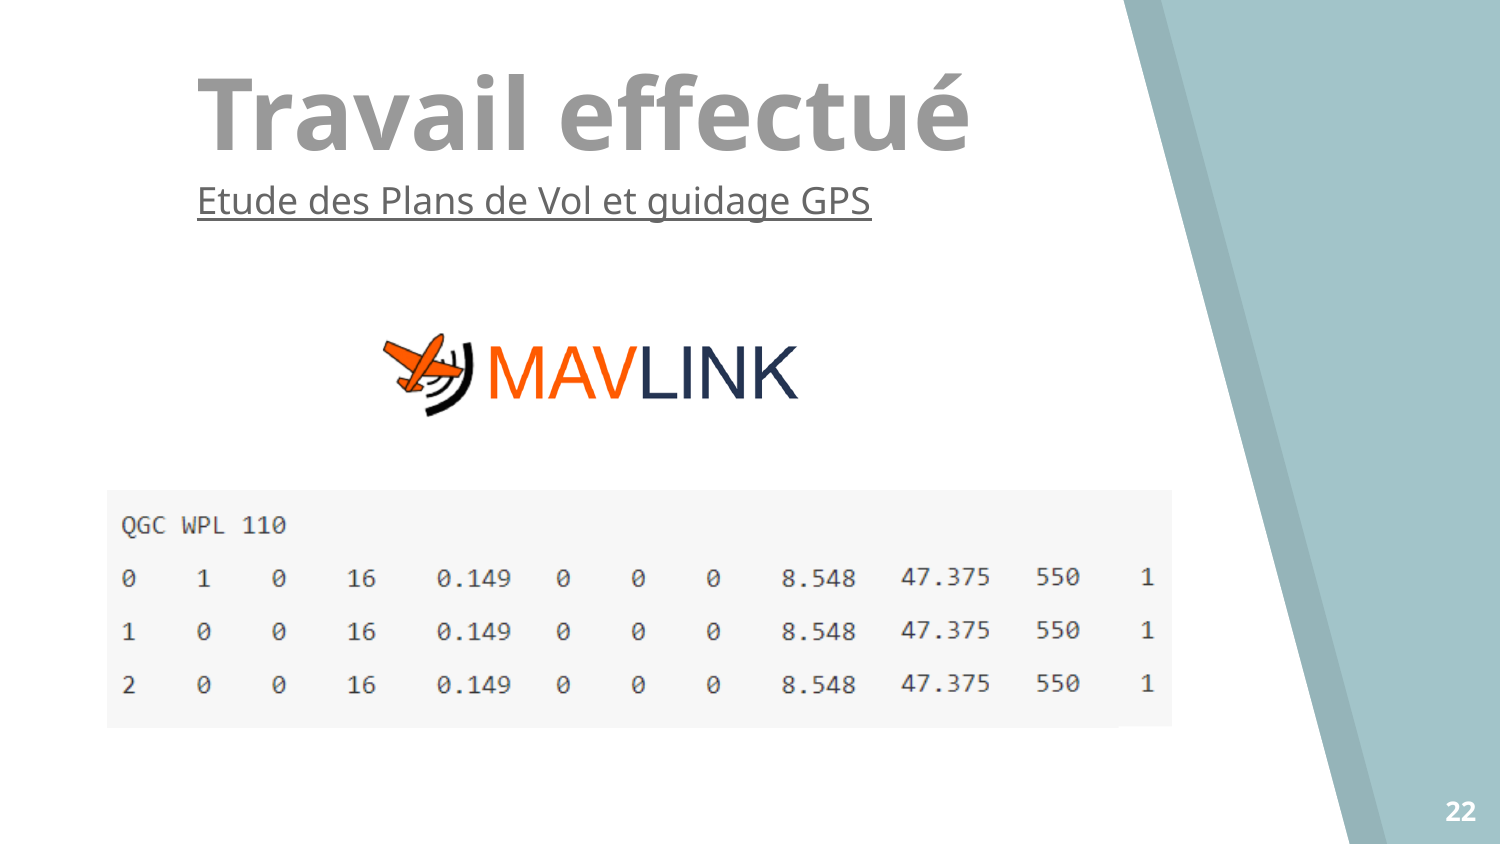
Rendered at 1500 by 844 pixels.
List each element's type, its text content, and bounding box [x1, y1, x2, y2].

title Travail effectué [181, 27, 1099, 186]
picture [371, 327, 824, 428]
picture [107, 490, 1172, 728]
text_box Etude des Plans de Vol et guidage GPS [181, 162, 1014, 245]
